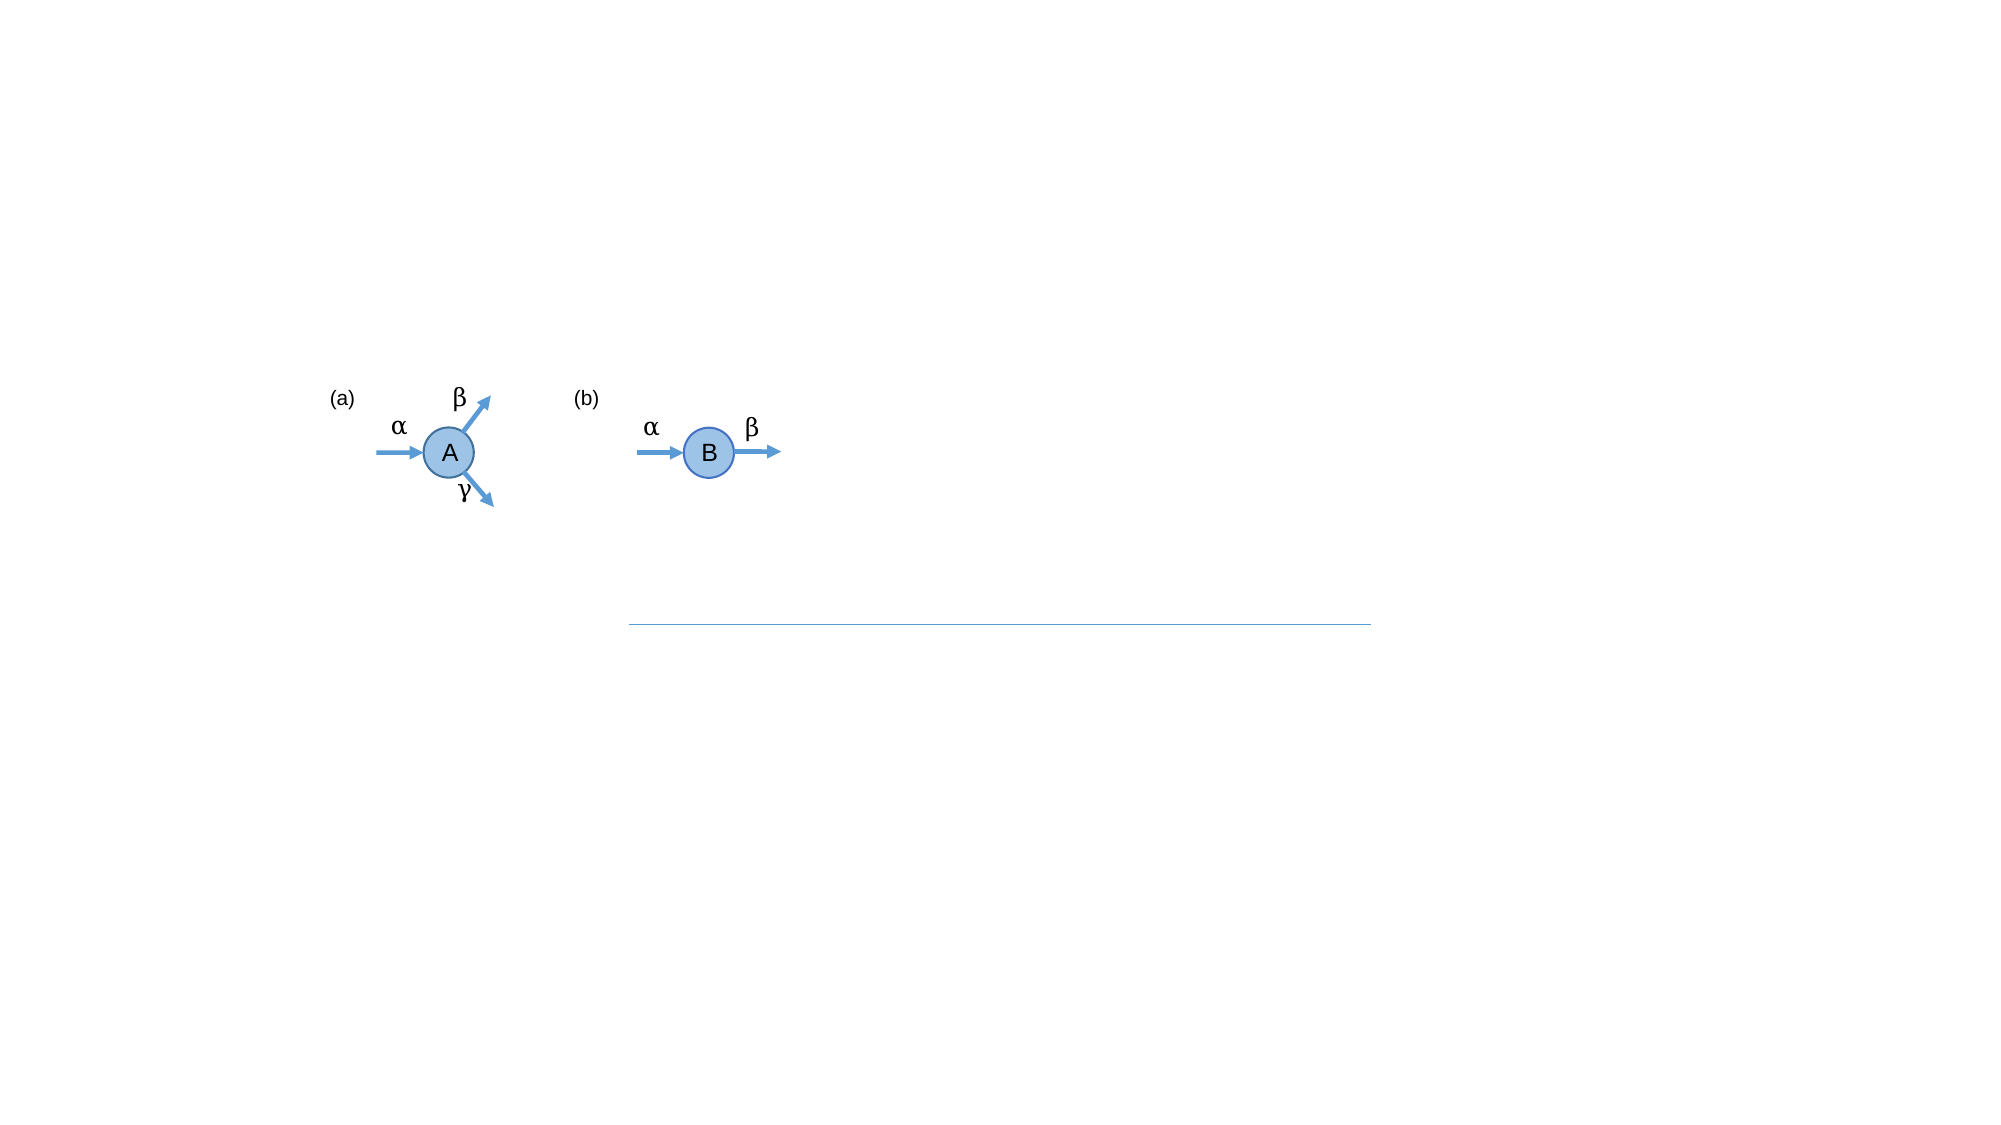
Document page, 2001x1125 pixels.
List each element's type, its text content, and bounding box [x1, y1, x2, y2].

text_box [726, 434, 734, 472]
text_box (b) [566, 377, 608, 417]
text_box β [445, 374, 476, 420]
text_box γ [448, 465, 478, 511]
text_box β [737, 403, 768, 449]
text_box [467, 435, 474, 465]
text_box (a) [322, 377, 364, 417]
text_box [683, 433, 693, 473]
text_box B [693, 429, 726, 475]
text_box α [634, 402, 669, 448]
text_box α [382, 401, 417, 447]
text_box [423, 432, 434, 473]
text_box A [434, 429, 467, 475]
